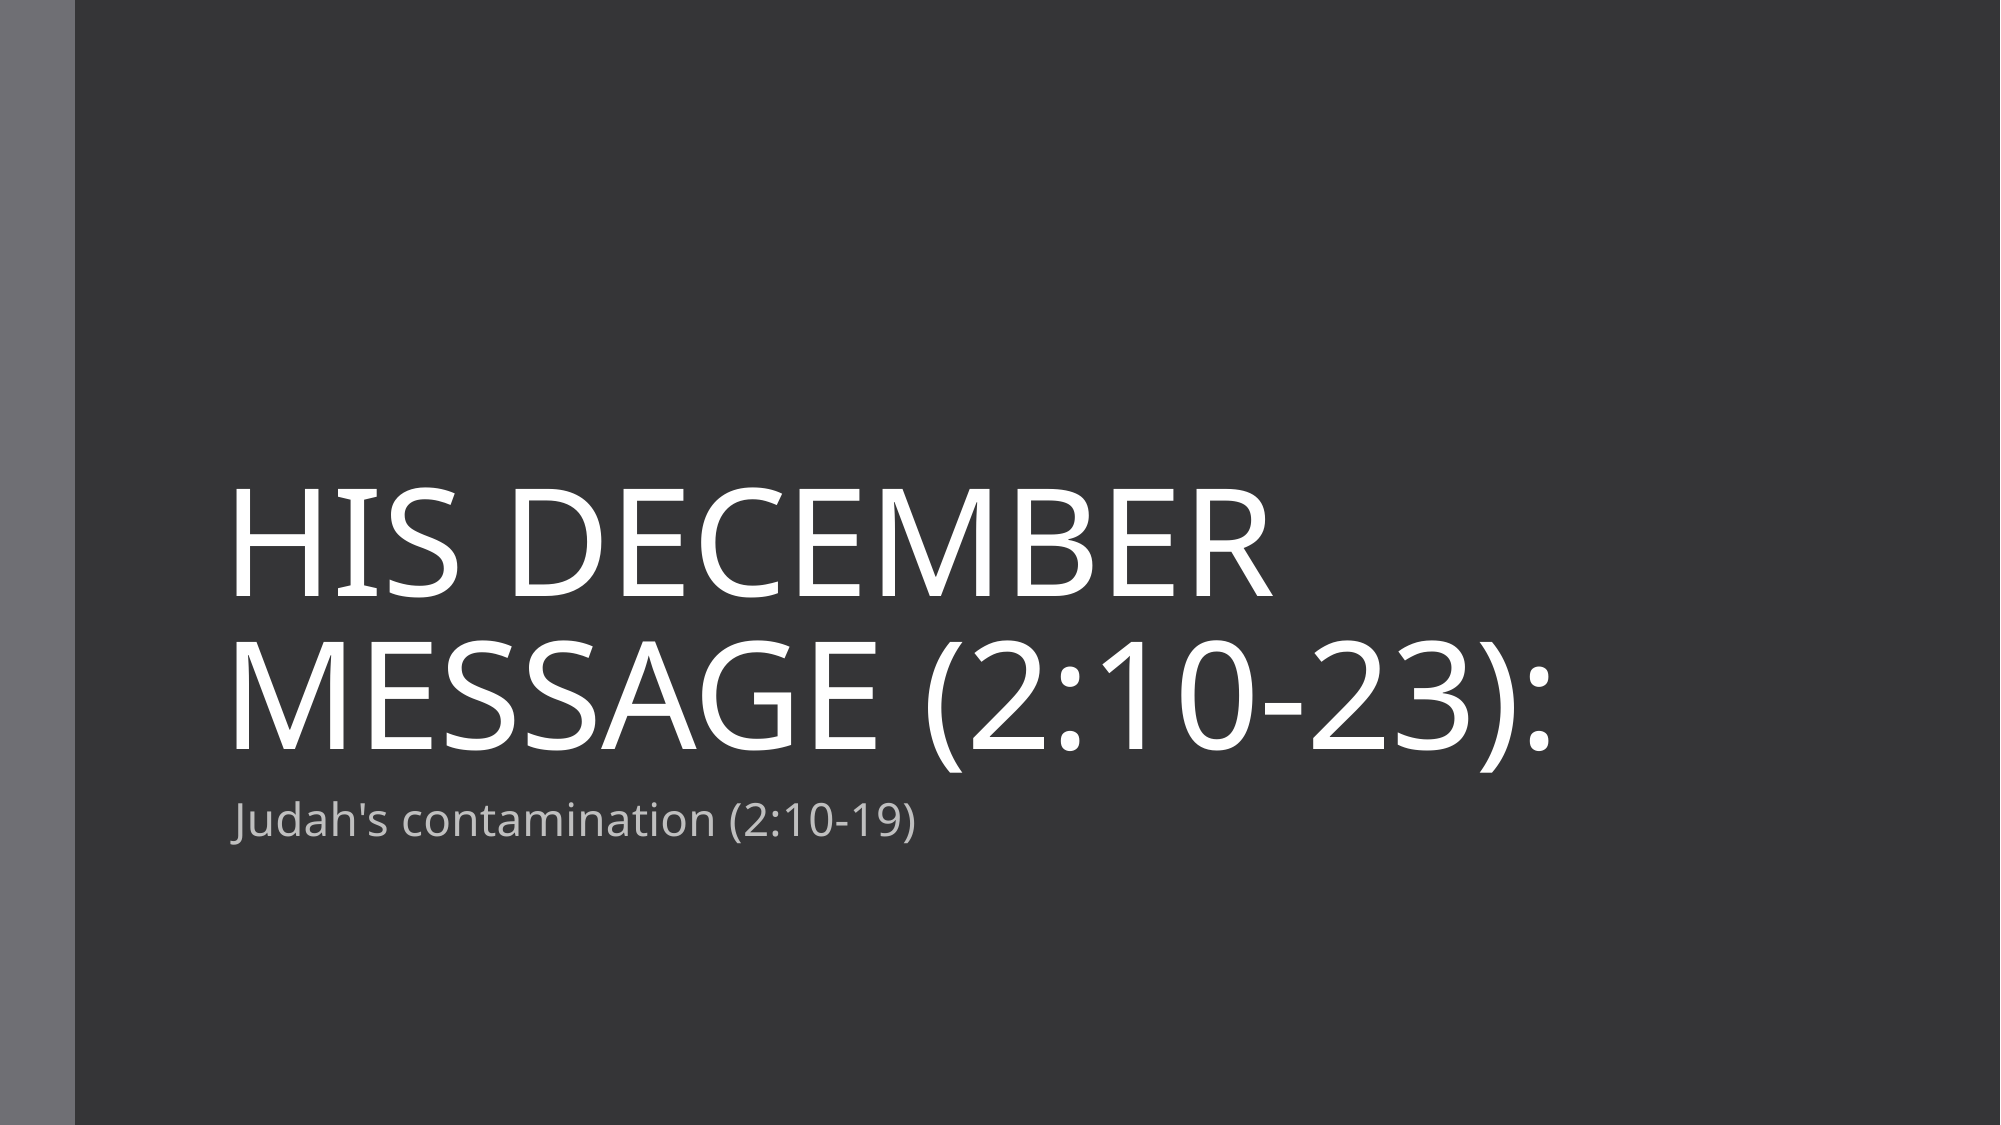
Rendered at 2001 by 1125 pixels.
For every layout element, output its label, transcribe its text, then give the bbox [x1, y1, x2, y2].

subtitle Judah's contamination (2:10-19) [206, 787, 1752, 1066]
title HIS DECEMBER MESSAGE (2:10-23): [206, 124, 1752, 787]
